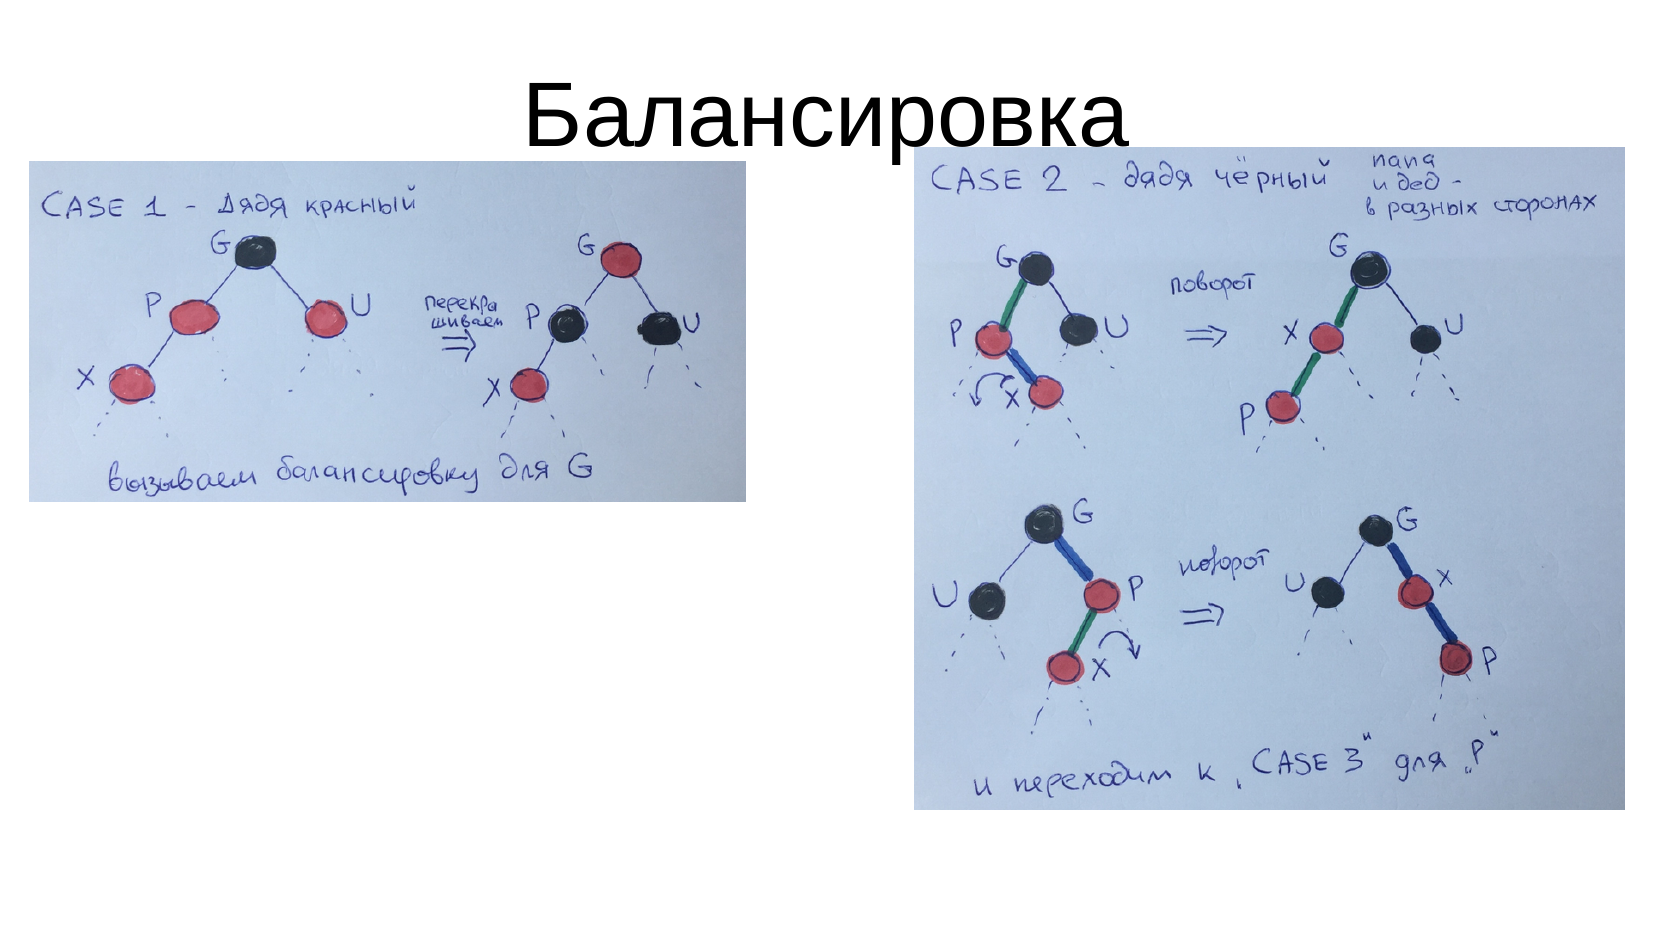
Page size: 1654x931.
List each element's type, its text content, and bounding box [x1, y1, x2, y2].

picture [914, 147, 1625, 810]
title Балансировка [82, 37, 1571, 193]
picture [29, 161, 746, 502]
